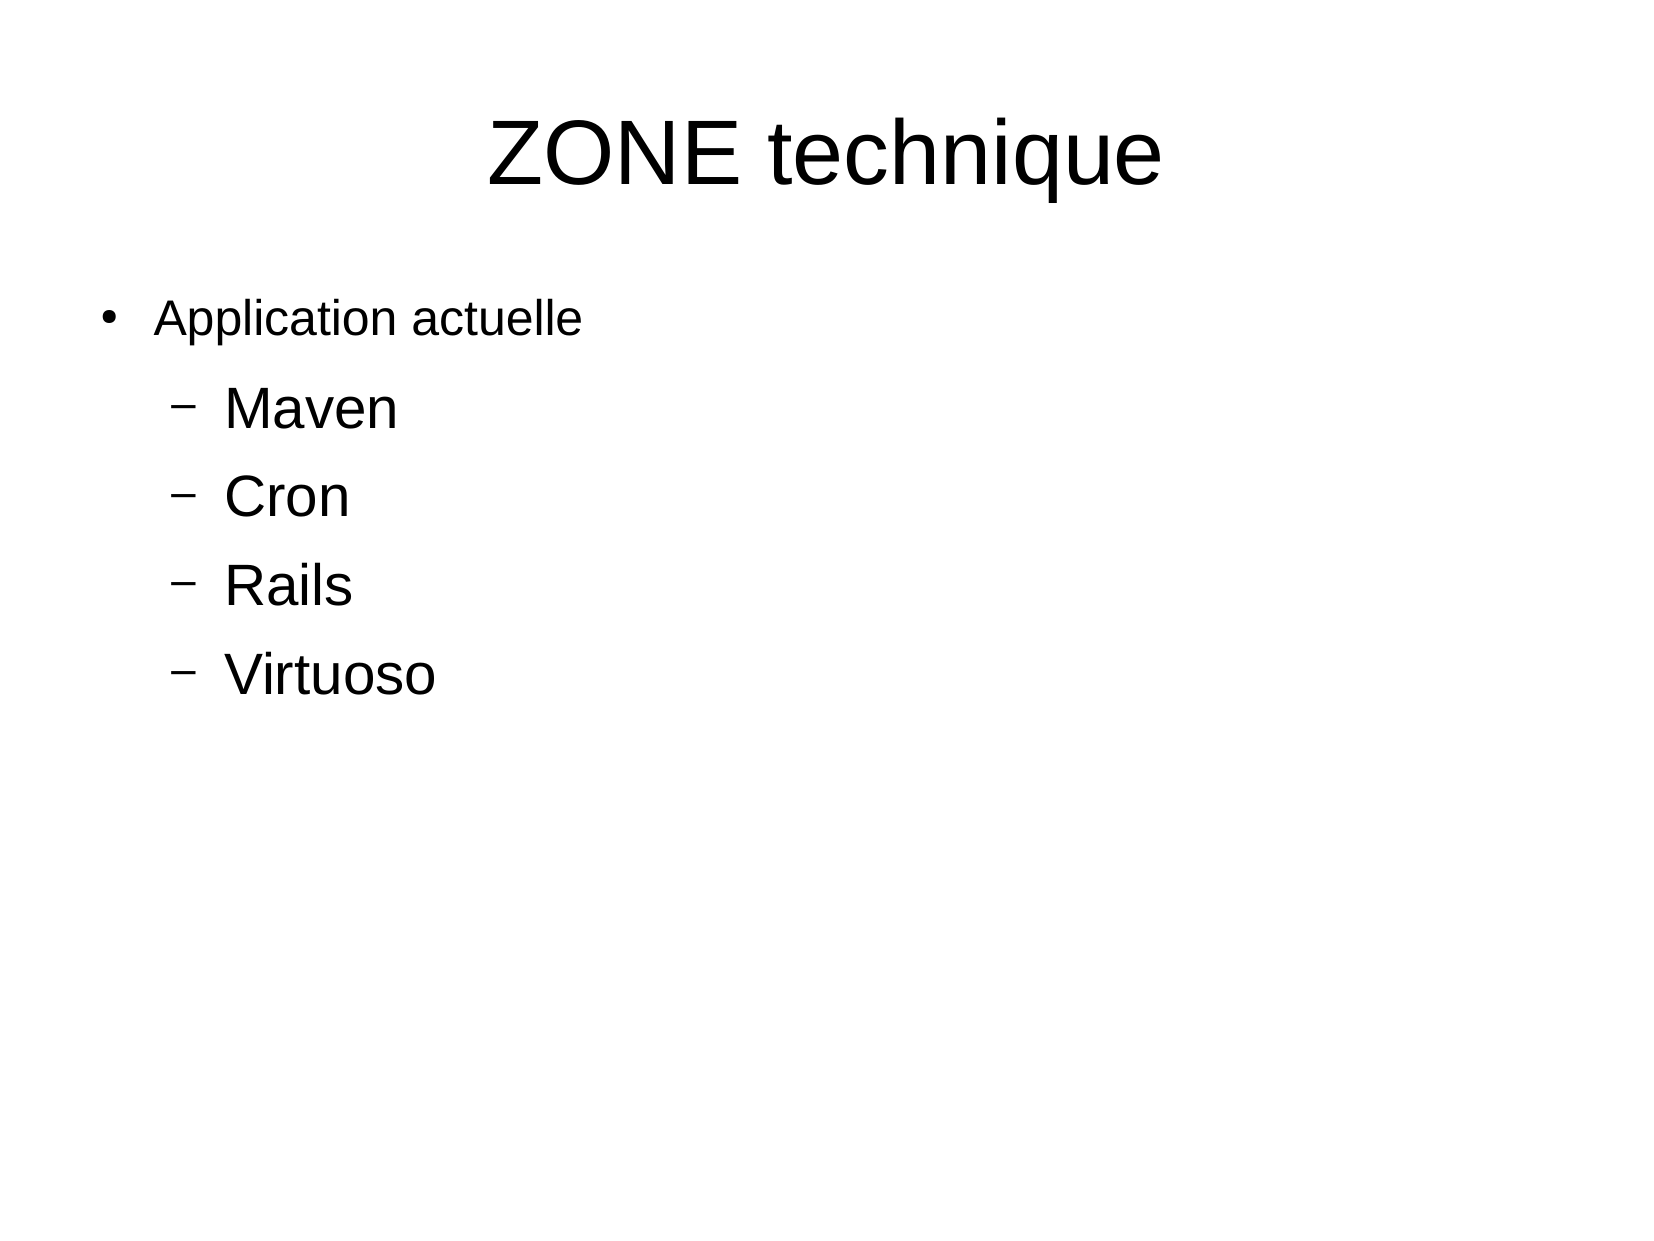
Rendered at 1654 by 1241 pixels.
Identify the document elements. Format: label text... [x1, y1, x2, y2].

list Application actuelle Maven Cron Rails Virtuoso [82, 290, 1538, 1010]
title ZONE technique [82, 49, 1571, 257]
